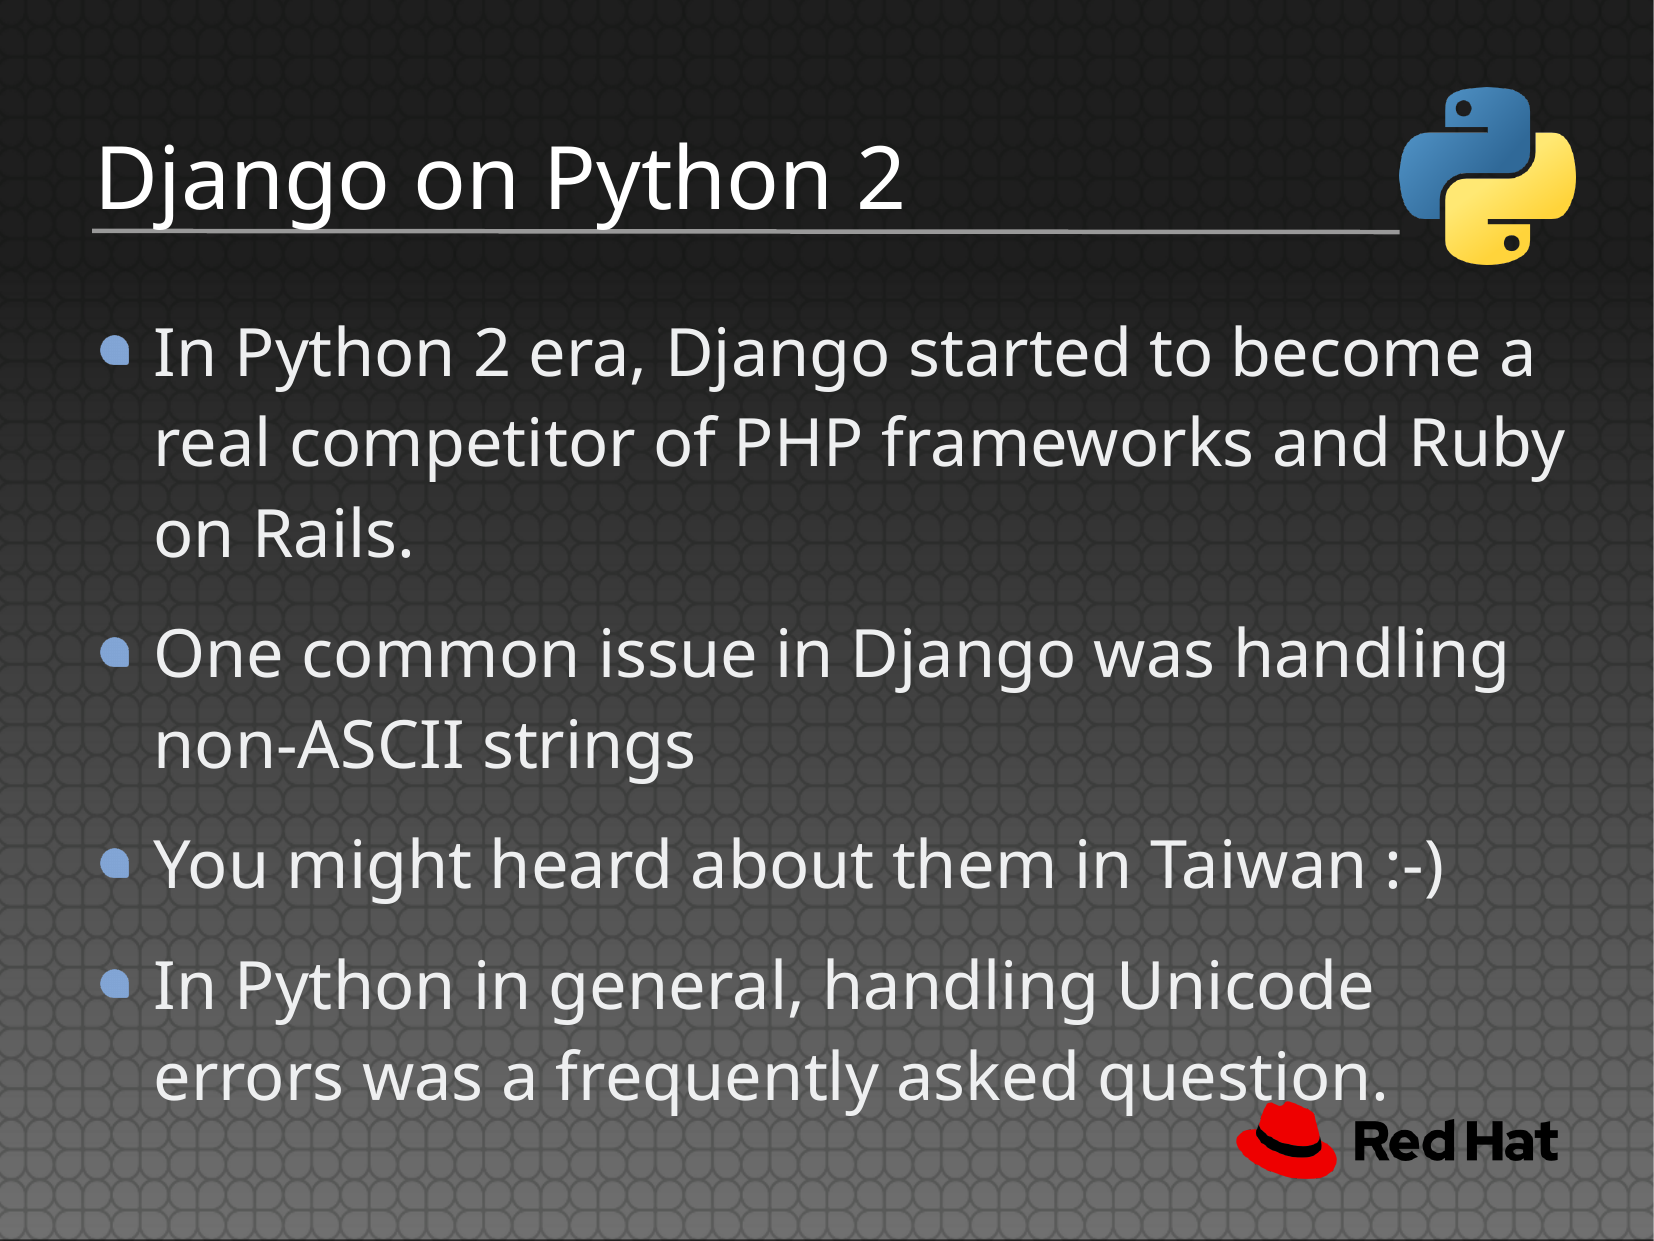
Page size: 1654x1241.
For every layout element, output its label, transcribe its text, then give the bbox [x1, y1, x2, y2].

list In Python 2 era, Django started to become a real competitor of PHP frameworks and Ruby on Rails. One common issue in Django was handling non-ASCII strings You might heard about them in Taiwan :-) In Python in general, handling Unicode errors was a frequently asked question. [82, 304, 1571, 1045]
title Django on Python 2 [94, 100, 1426, 251]
picture [0, 0, 1654, 1241]
